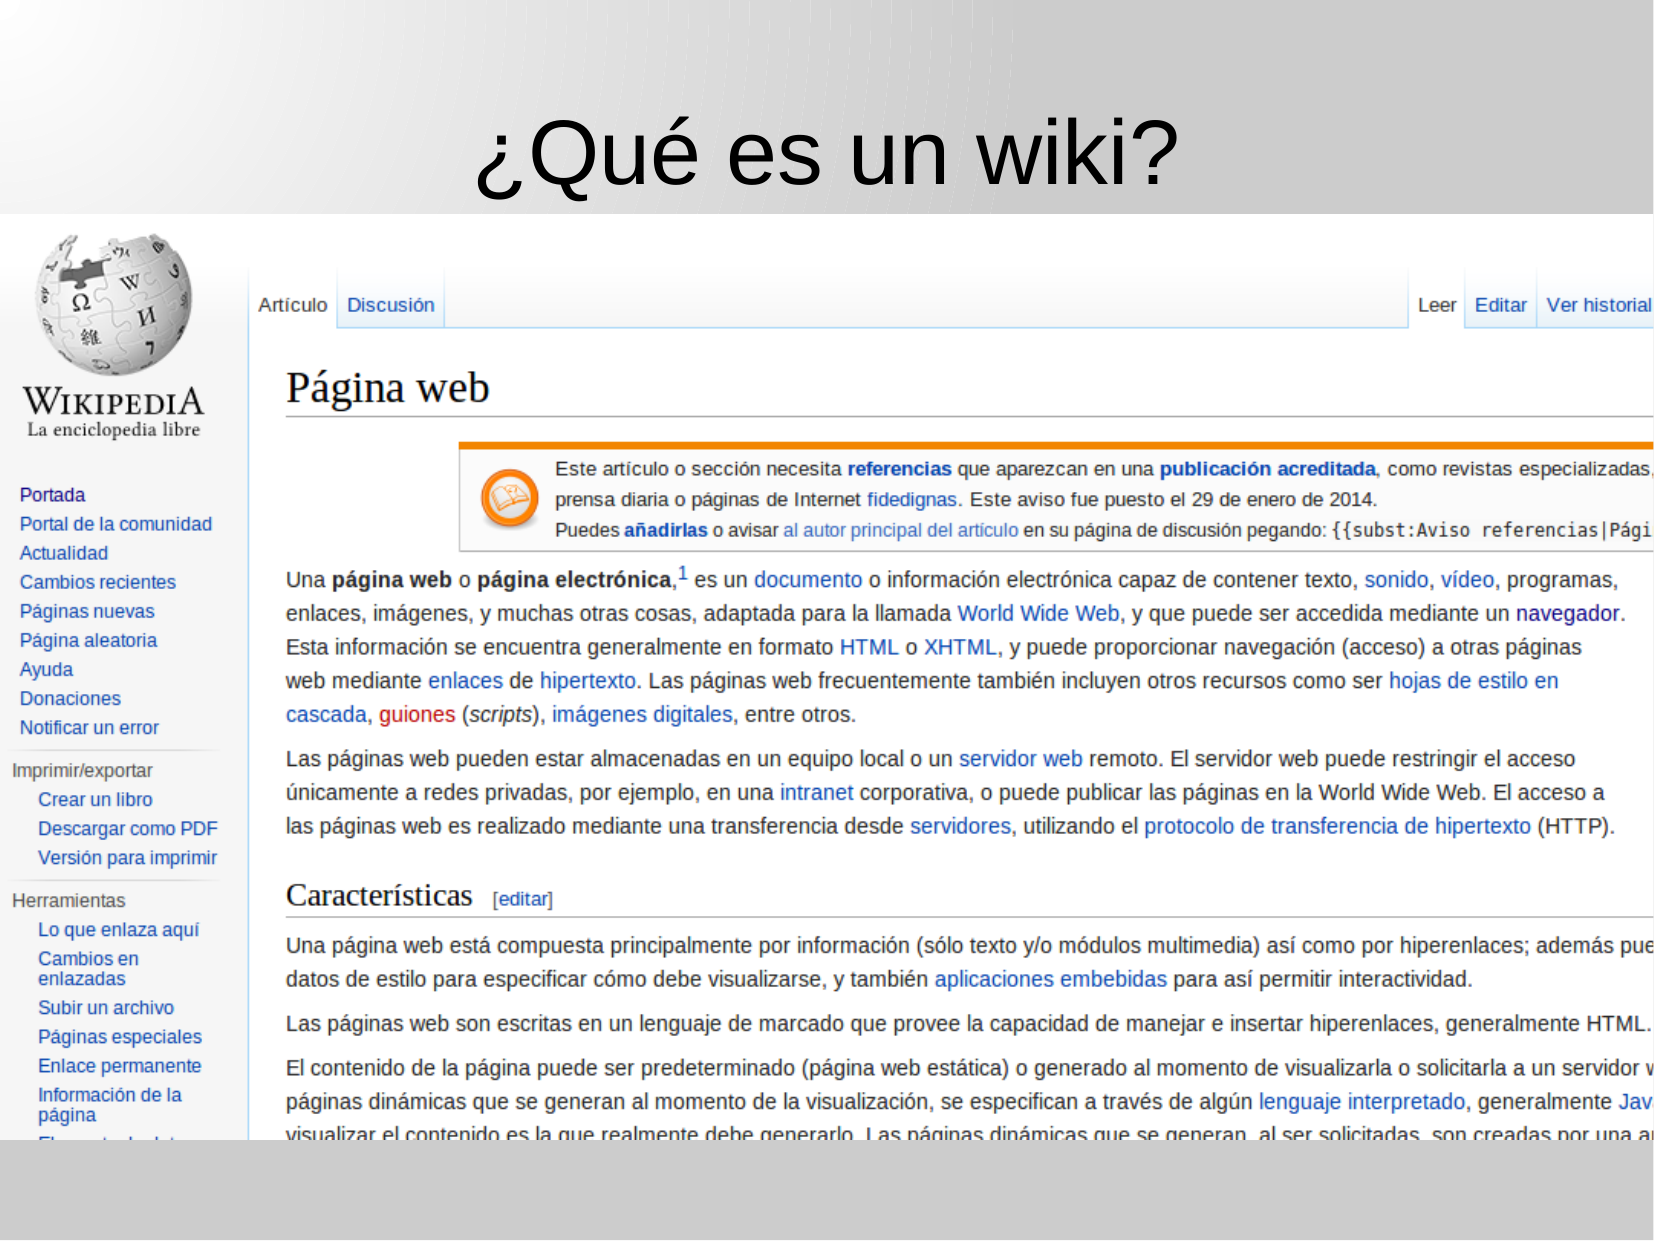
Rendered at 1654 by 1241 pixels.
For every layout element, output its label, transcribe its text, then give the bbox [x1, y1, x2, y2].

picture [0, 214, 1654, 1140]
title ¿Qué es un wiki? [82, 49, 1571, 214]
